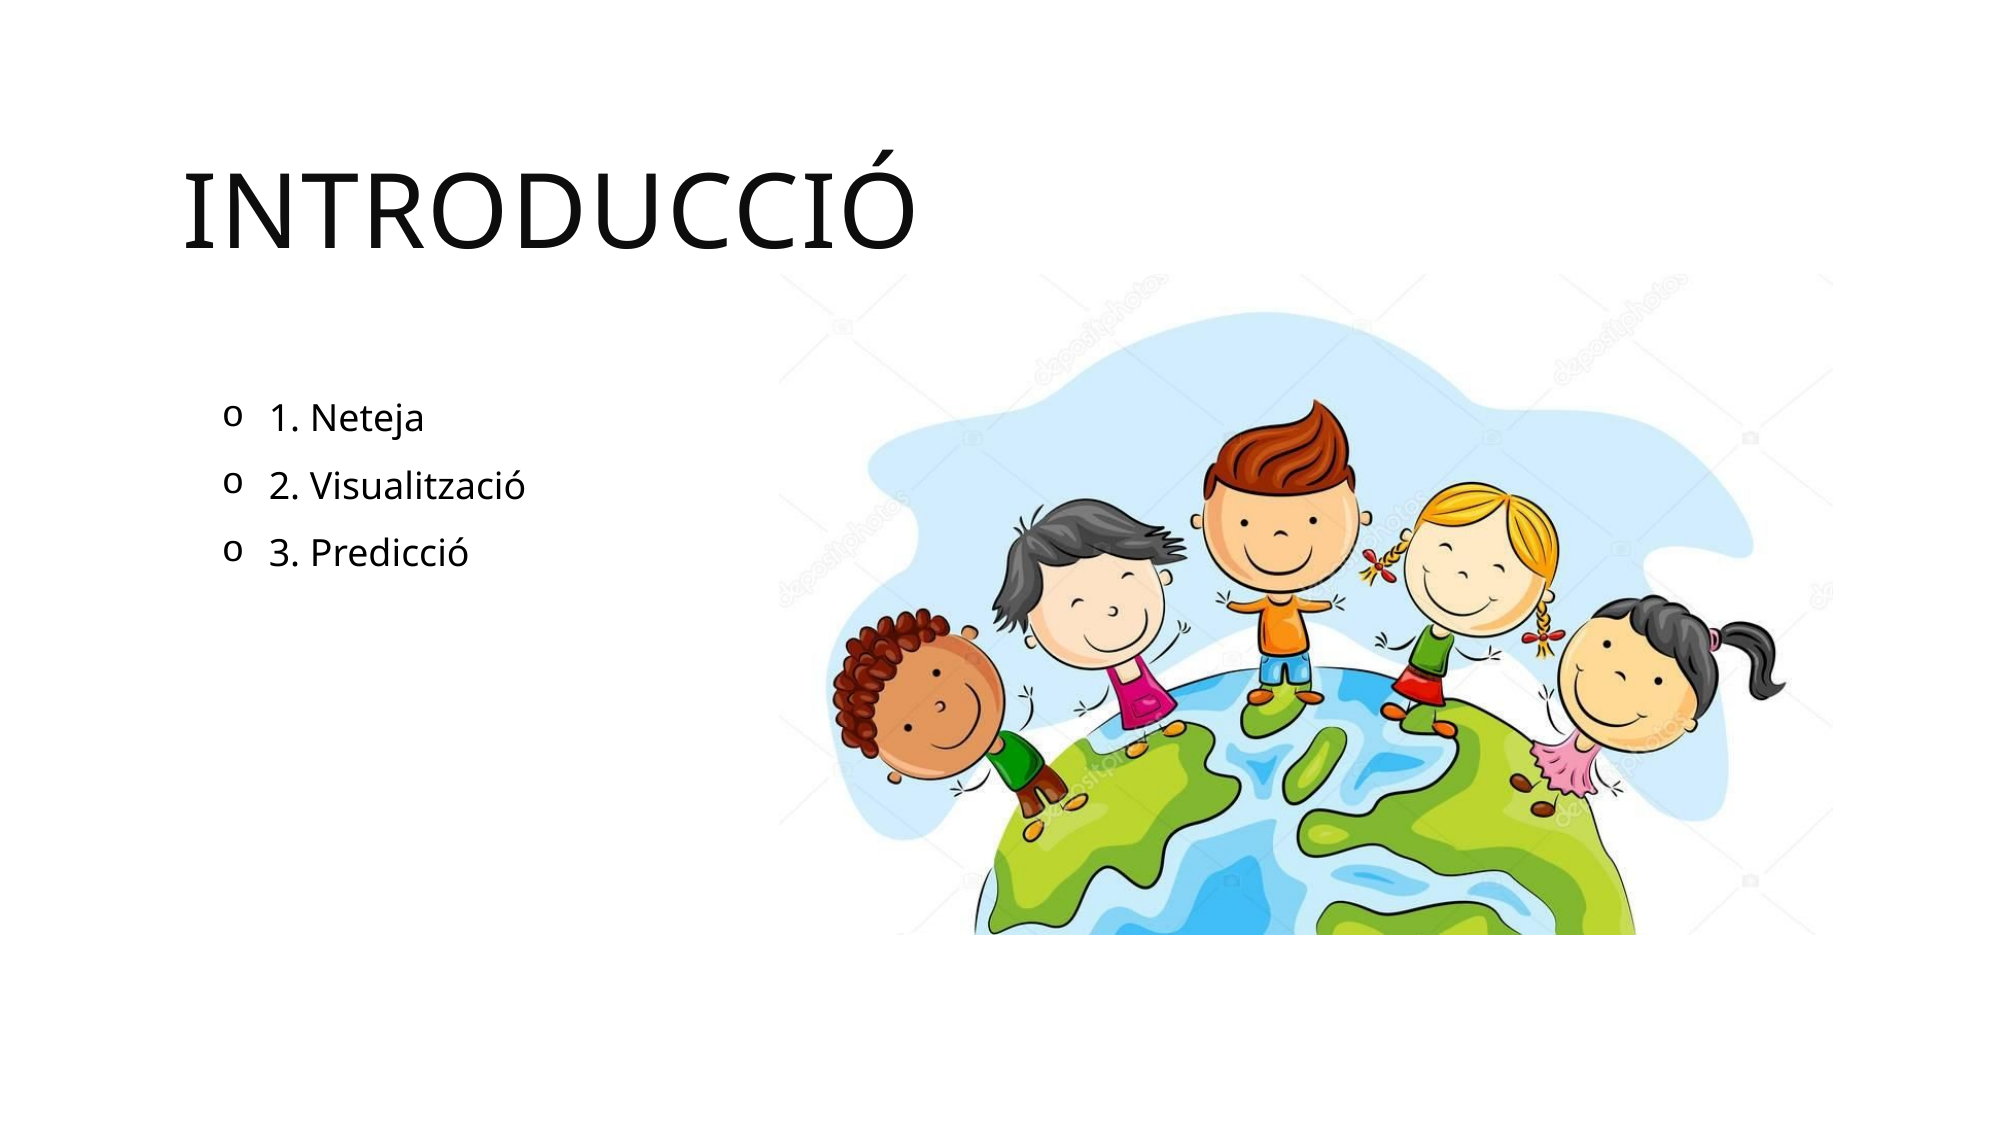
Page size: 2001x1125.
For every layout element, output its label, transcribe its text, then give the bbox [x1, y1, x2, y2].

picture [779, 274, 1833, 935]
text_box 1. Neteja 2. Visualització 3. Predicció [206, 364, 704, 577]
title INTRODUCCIÓ [168, 96, 1763, 343]
